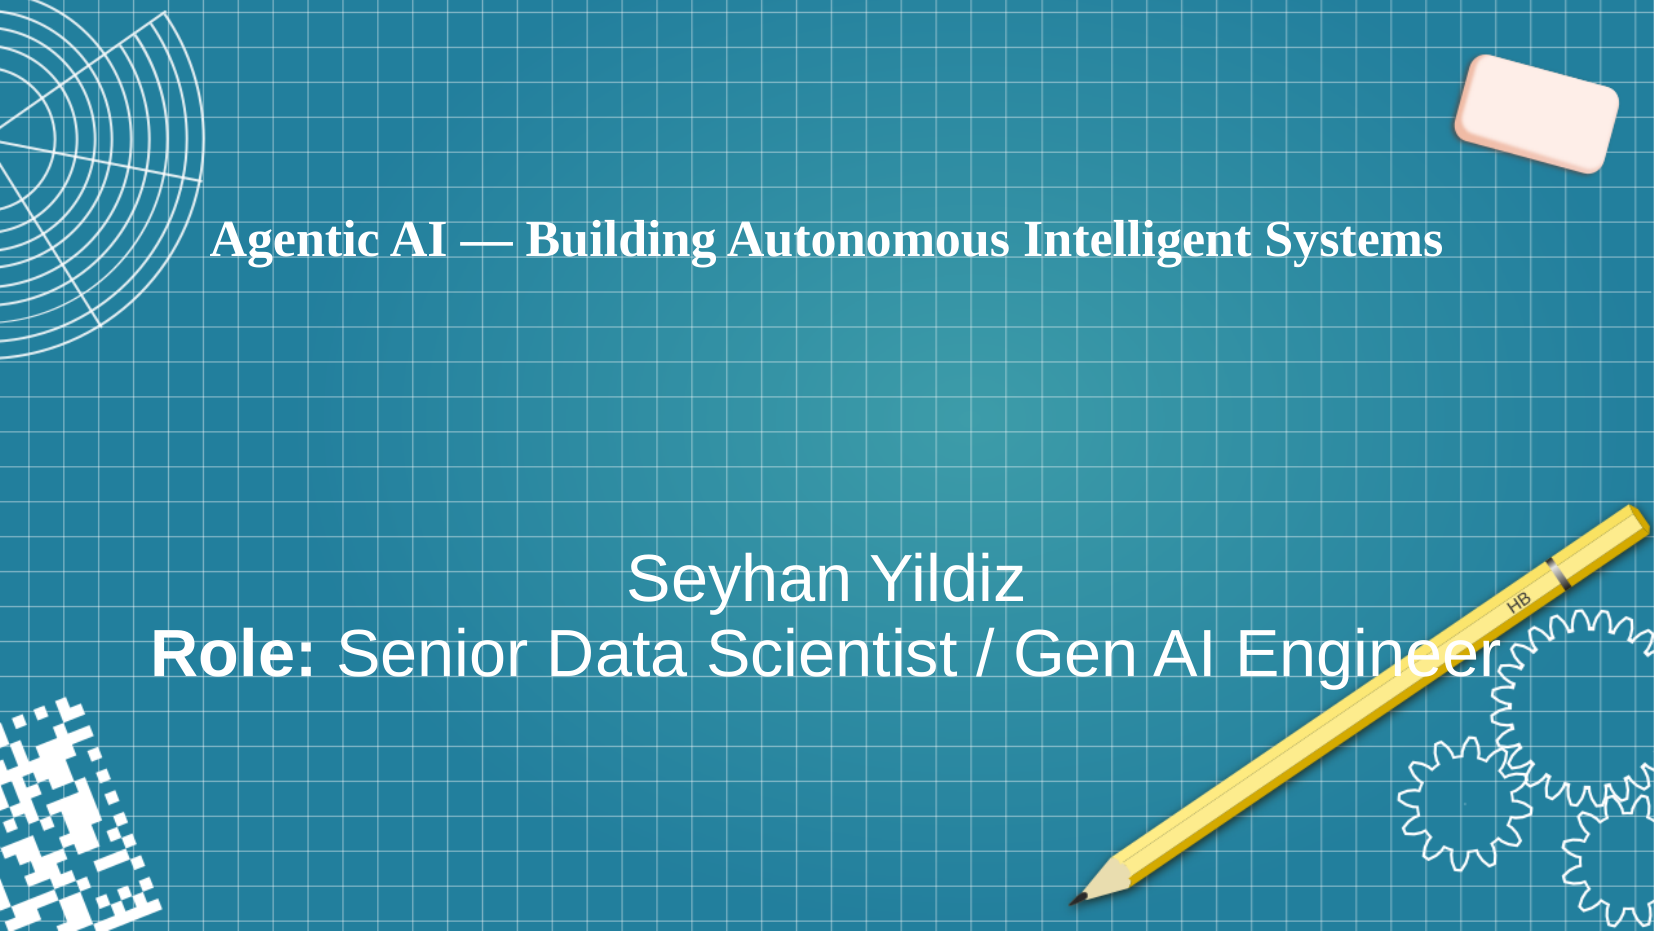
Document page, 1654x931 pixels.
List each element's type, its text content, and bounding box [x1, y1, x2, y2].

subtitle Seyhan Yildiz Role: Senior Data Scientist / Gen AI Engineer [82, 389, 1571, 842]
picture [0, 0, 1654, 931]
title Agentic AI — Building Autonomous Intelligent Systems [82, 132, 1571, 346]
